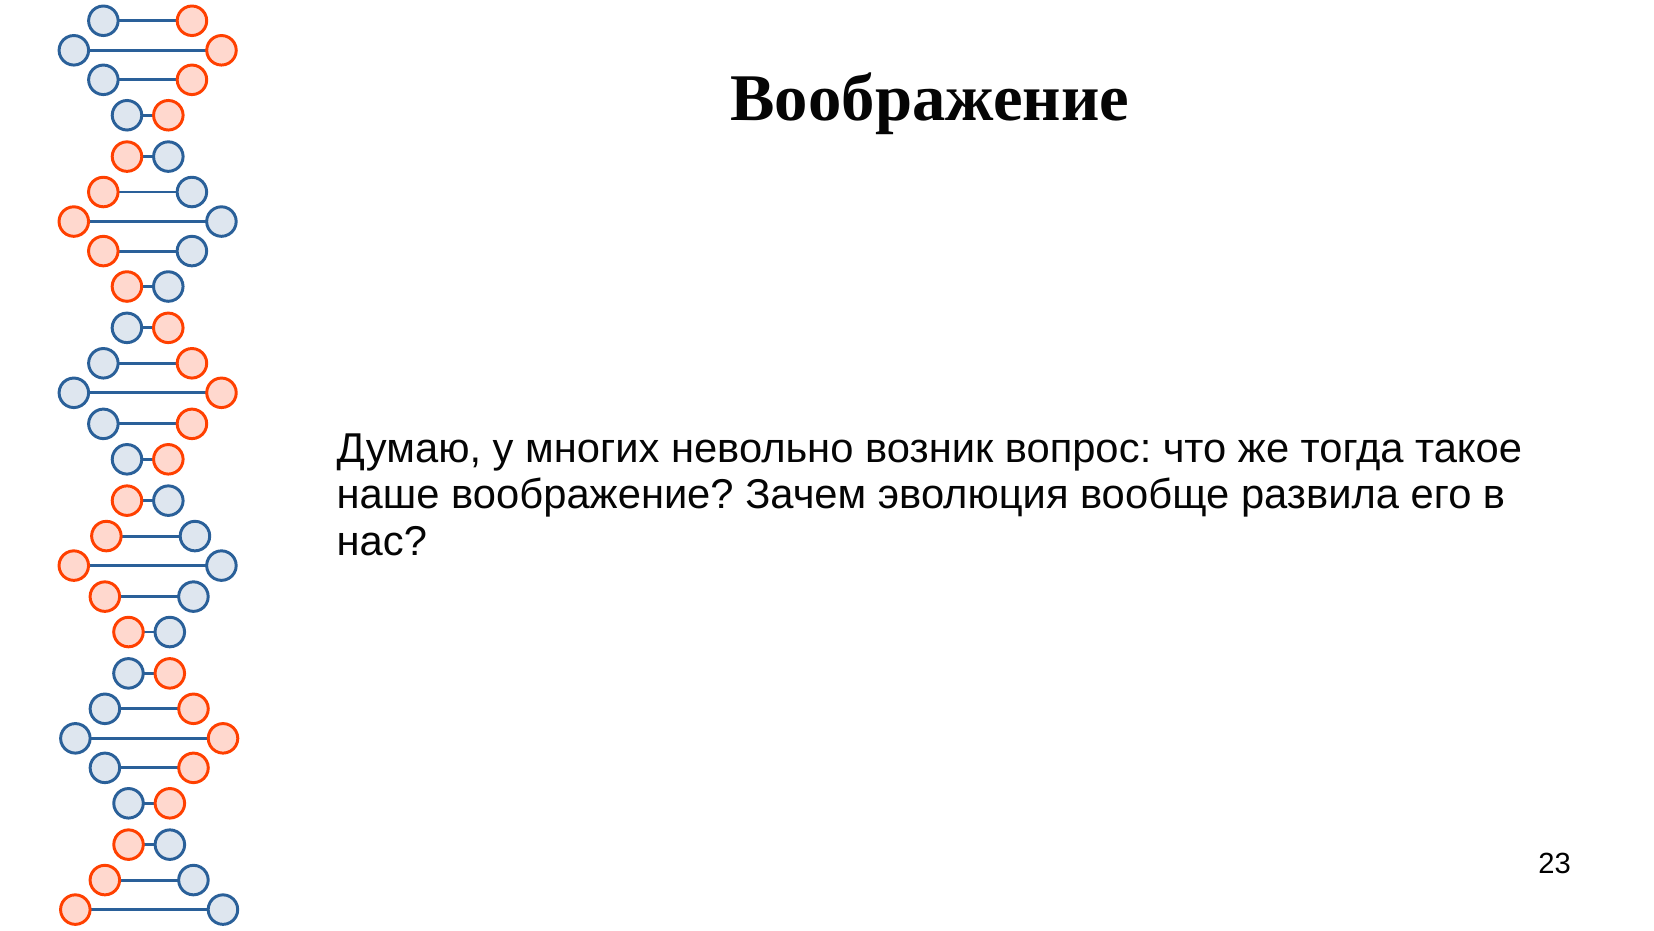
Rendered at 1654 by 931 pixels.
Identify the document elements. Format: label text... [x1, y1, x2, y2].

list Думаю, у многих невольно возник вопрос: что же тогда такое наше воображение? Зачем эволюция вообще развила его в нас? [265, 224, 1595, 764]
title Воображение [265, 35, 1595, 189]
